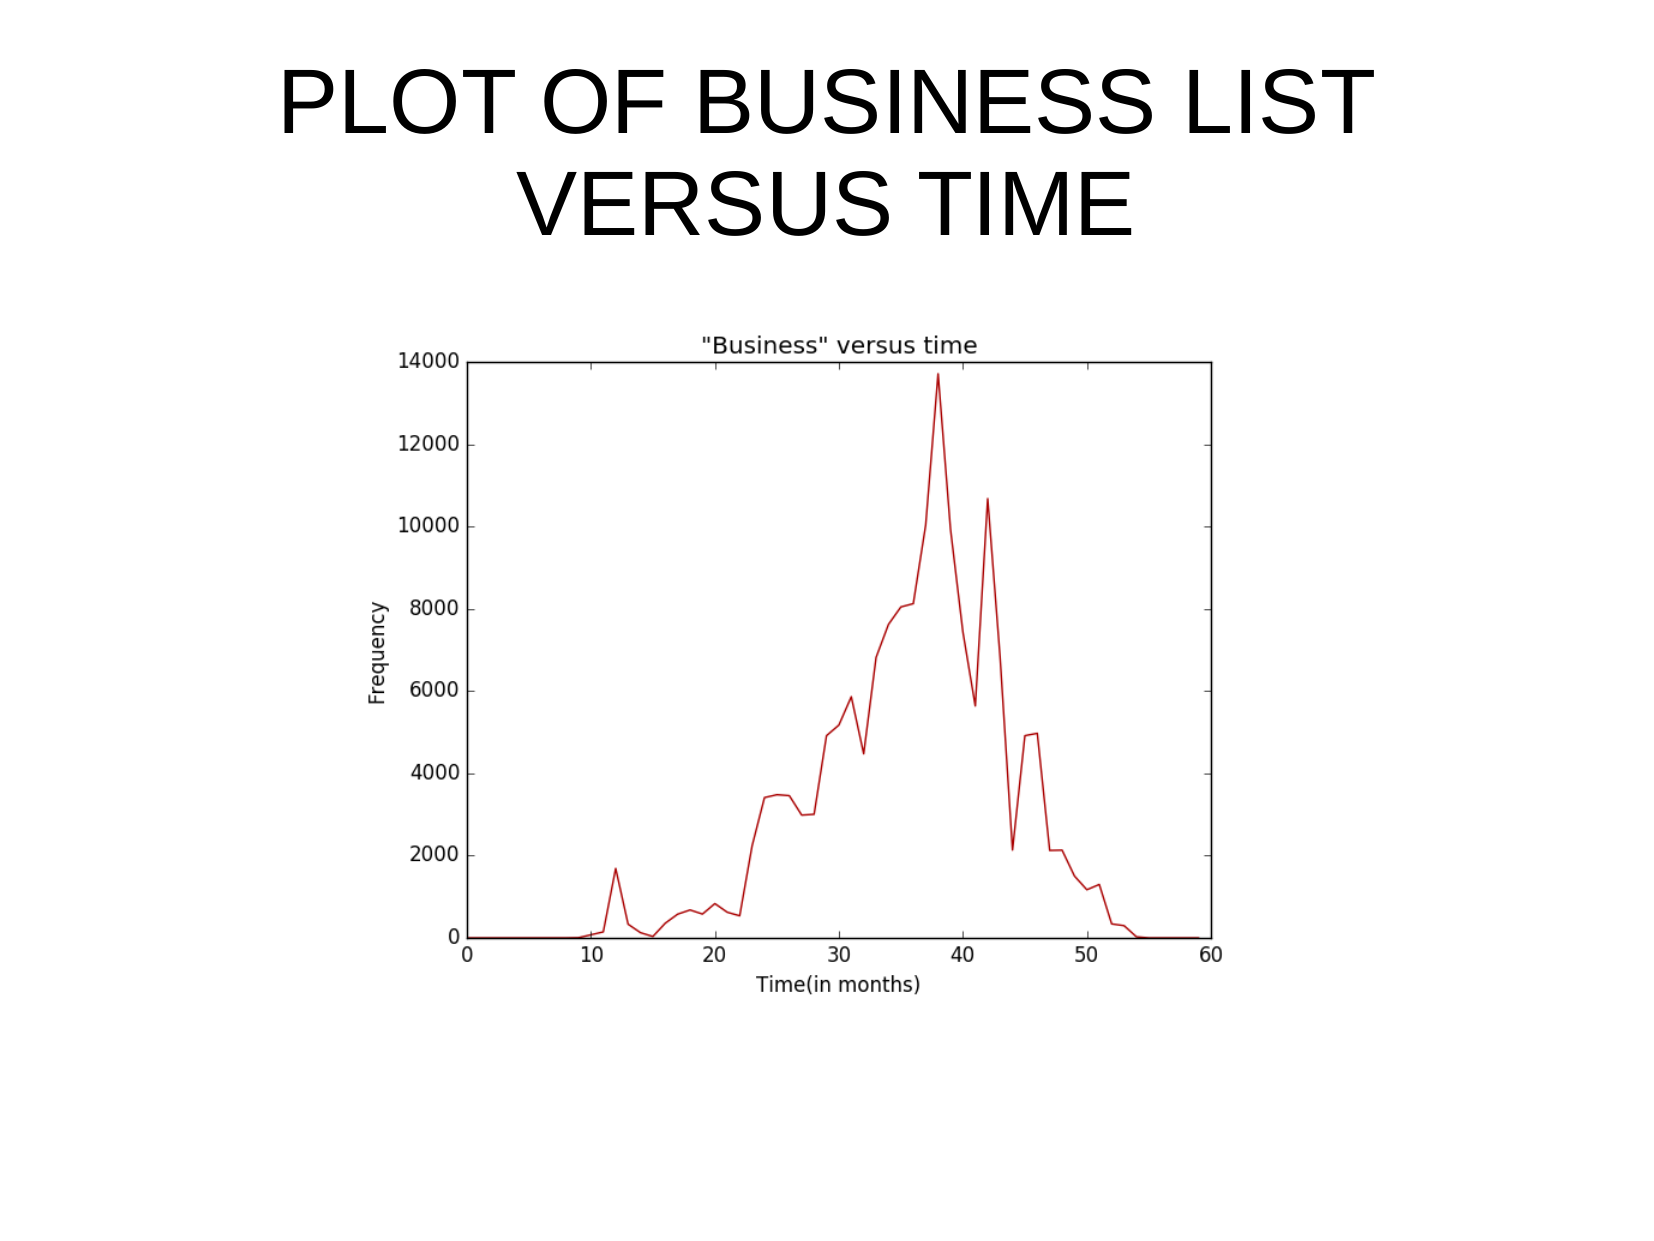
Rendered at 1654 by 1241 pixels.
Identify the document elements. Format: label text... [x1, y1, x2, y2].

picture [347, 290, 1307, 1010]
title PLOT OF BUSINESS LIST VERSUS TIME [82, 49, 1571, 257]
